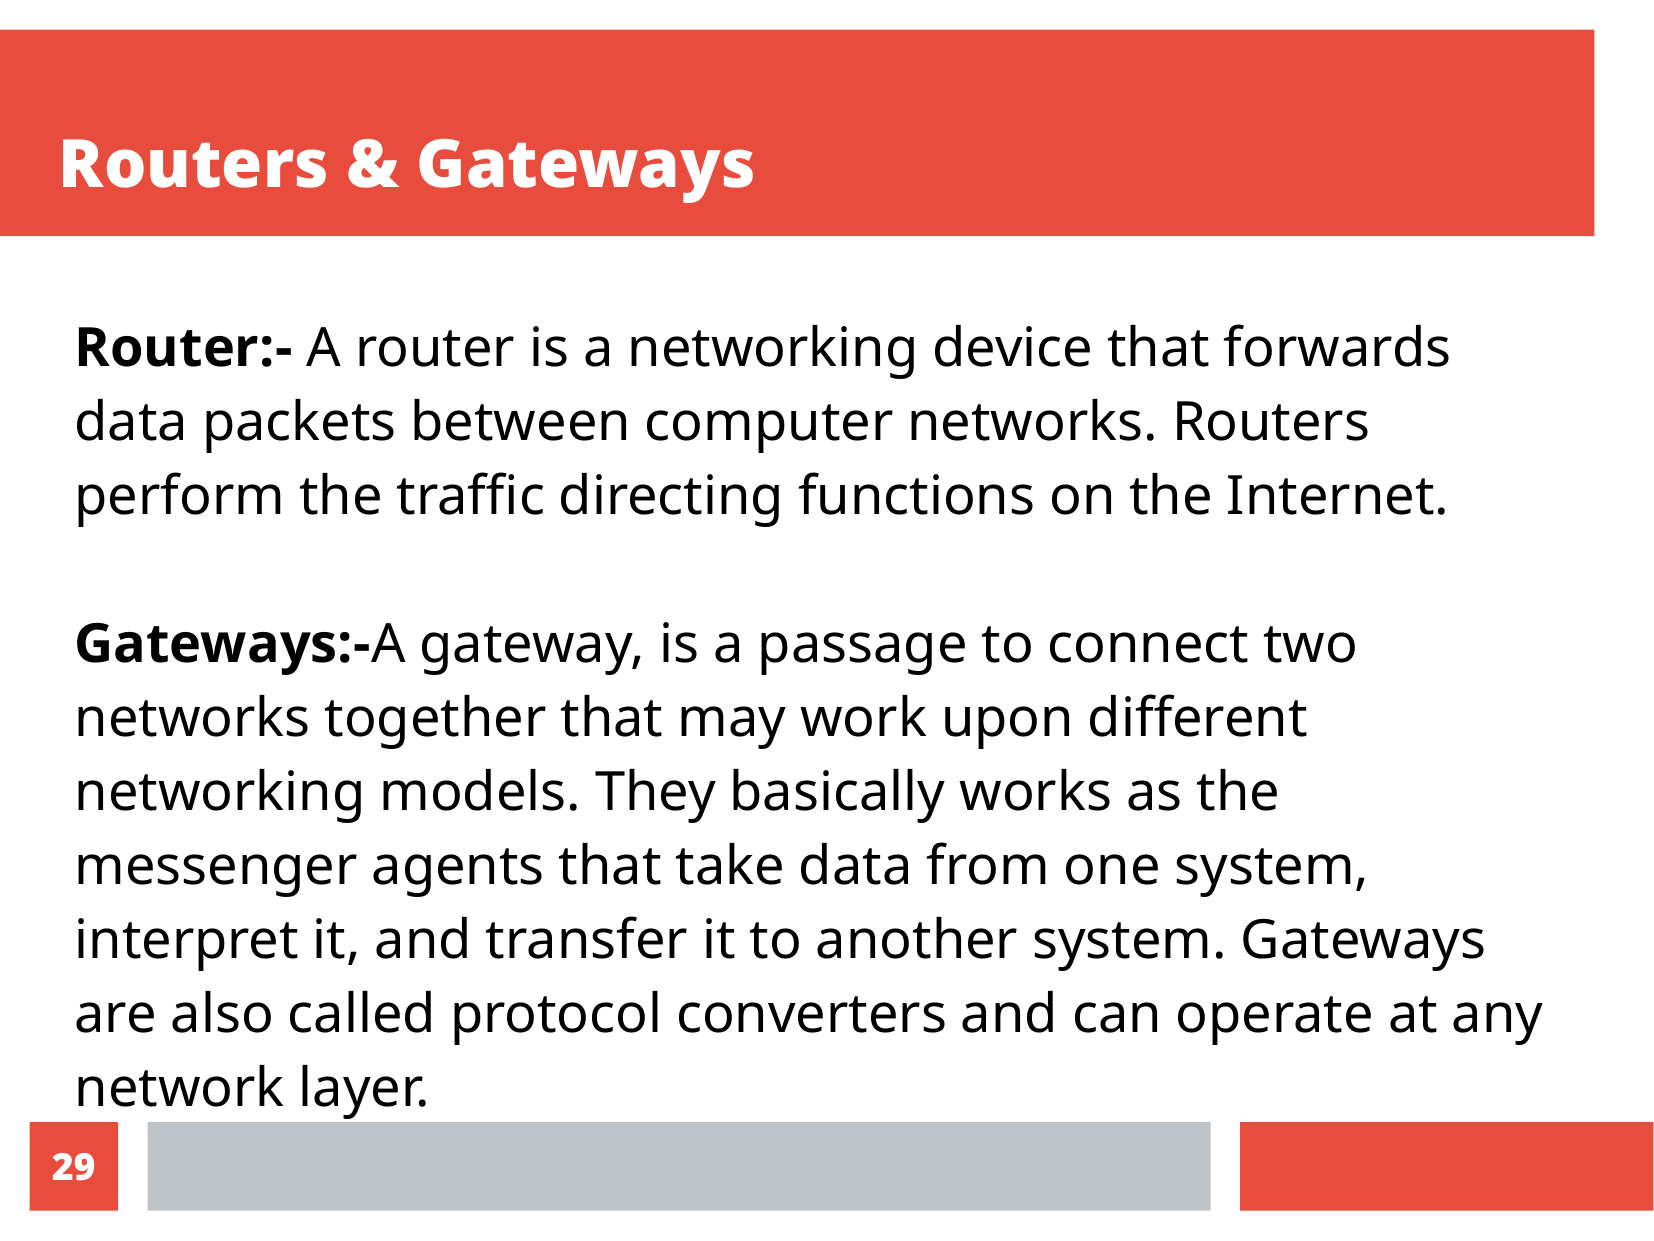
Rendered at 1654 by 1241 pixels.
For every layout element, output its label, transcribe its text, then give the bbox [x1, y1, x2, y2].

text_box Router:- A router is a networking device that forwards data packets between computer networks. Routers perform the traffic directing functions on the Internet. Gateways:-A gateway, is a passage to connect two networks together that may work upon different networking models. They basically works as the messenger agents that take data from one system, interpret it, and transfer it to another system. Gateways are also called protocol converters and can operate at any network layer. [59, 301, 1581, 1205]
title Routers & Gateways [59, 59, 1595, 207]
